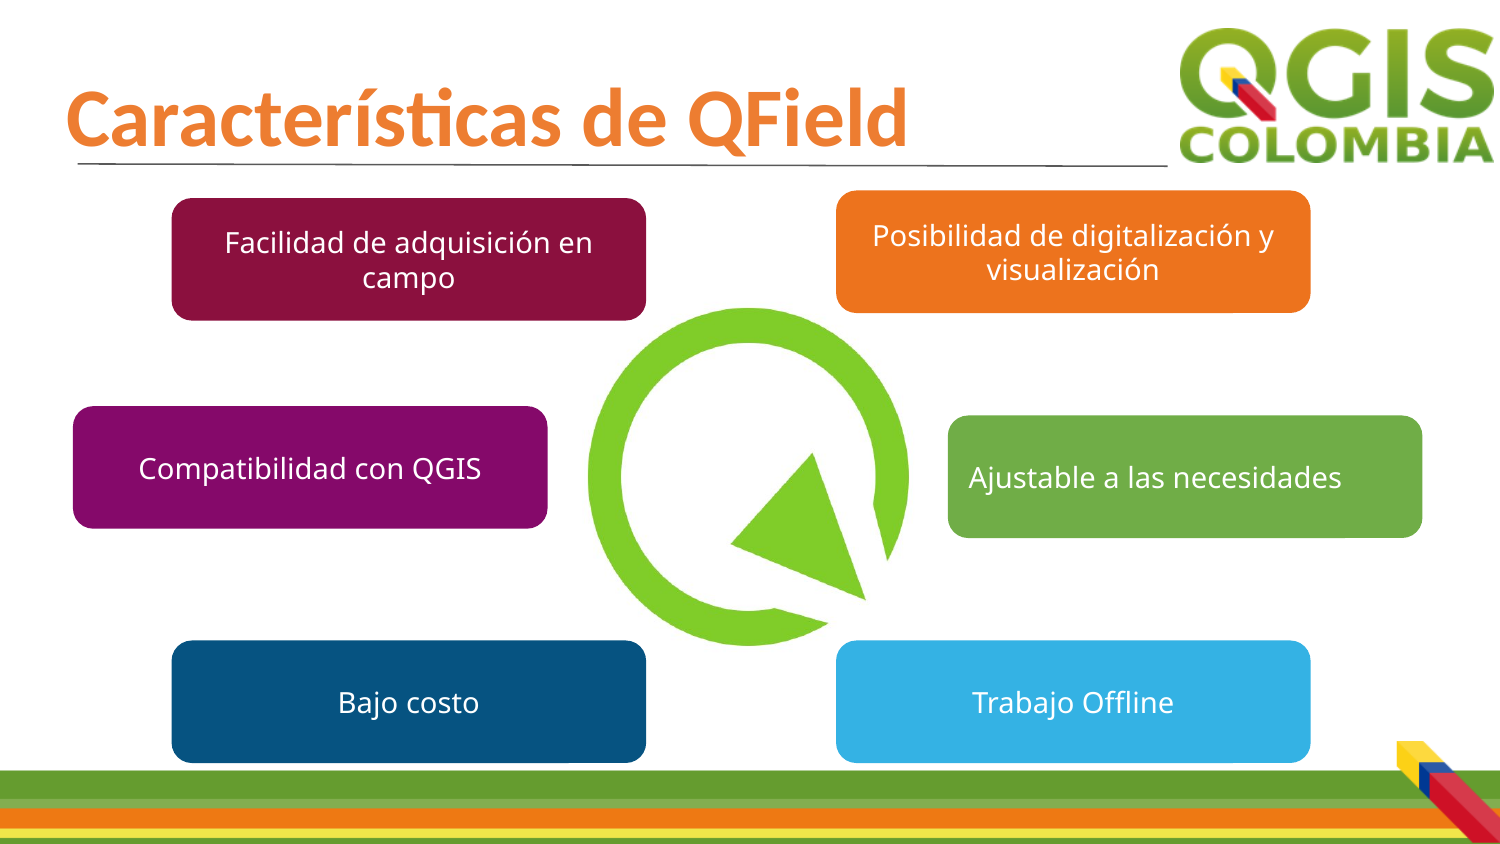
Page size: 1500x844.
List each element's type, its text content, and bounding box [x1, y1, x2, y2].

text_box Facilidad de adquisición en campo [171, 198, 647, 321]
title Características de QField [51, 48, 1180, 143]
text_box Ajustable a las necesidades [947, 415, 1423, 539]
text_box Posibilidad de digitalización y visualización [836, 190, 1311, 314]
text_box Compatibilidad con QGIS [72, 406, 548, 529]
picture [0, 741, 1500, 844]
text_box Trabajo Offline [836, 640, 1311, 764]
text_box Bajo costo [171, 640, 647, 764]
picture [1180, 28, 1494, 163]
picture [571, 290, 925, 663]
